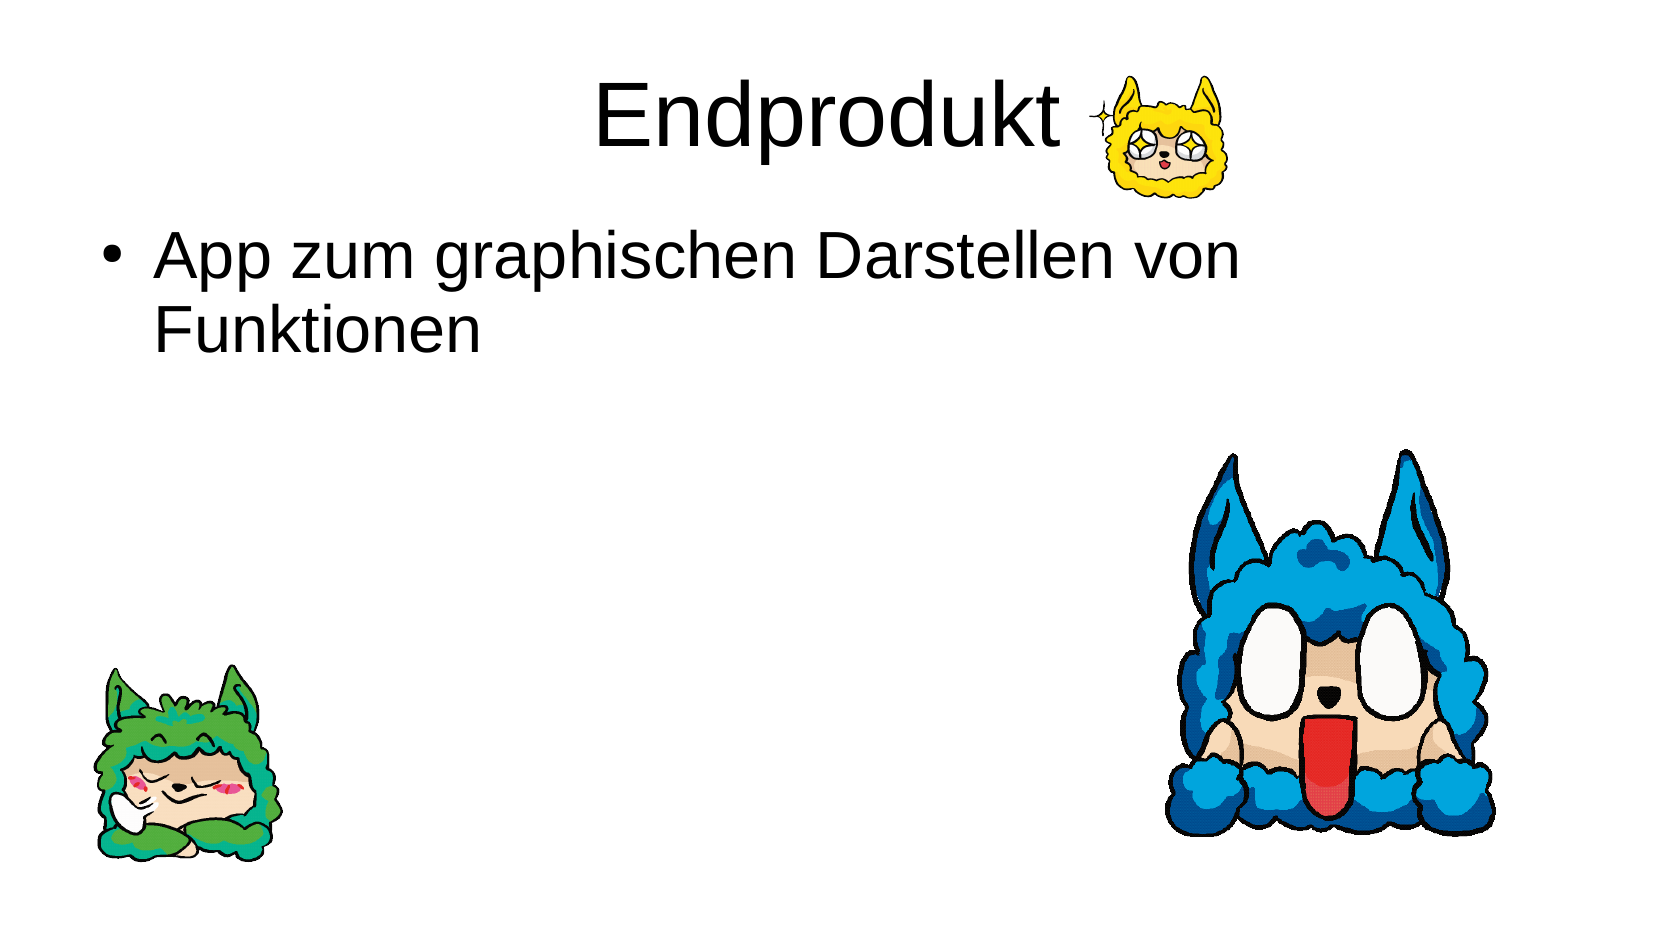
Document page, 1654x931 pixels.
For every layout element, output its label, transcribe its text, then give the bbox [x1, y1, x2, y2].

picture [73, 663, 301, 863]
picture [1086, 74, 1238, 199]
picture [1125, 449, 1539, 837]
title Endprodukt [82, 37, 1571, 193]
list App zum graphischen Darstellen von Funktionen [82, 217, 1571, 758]
